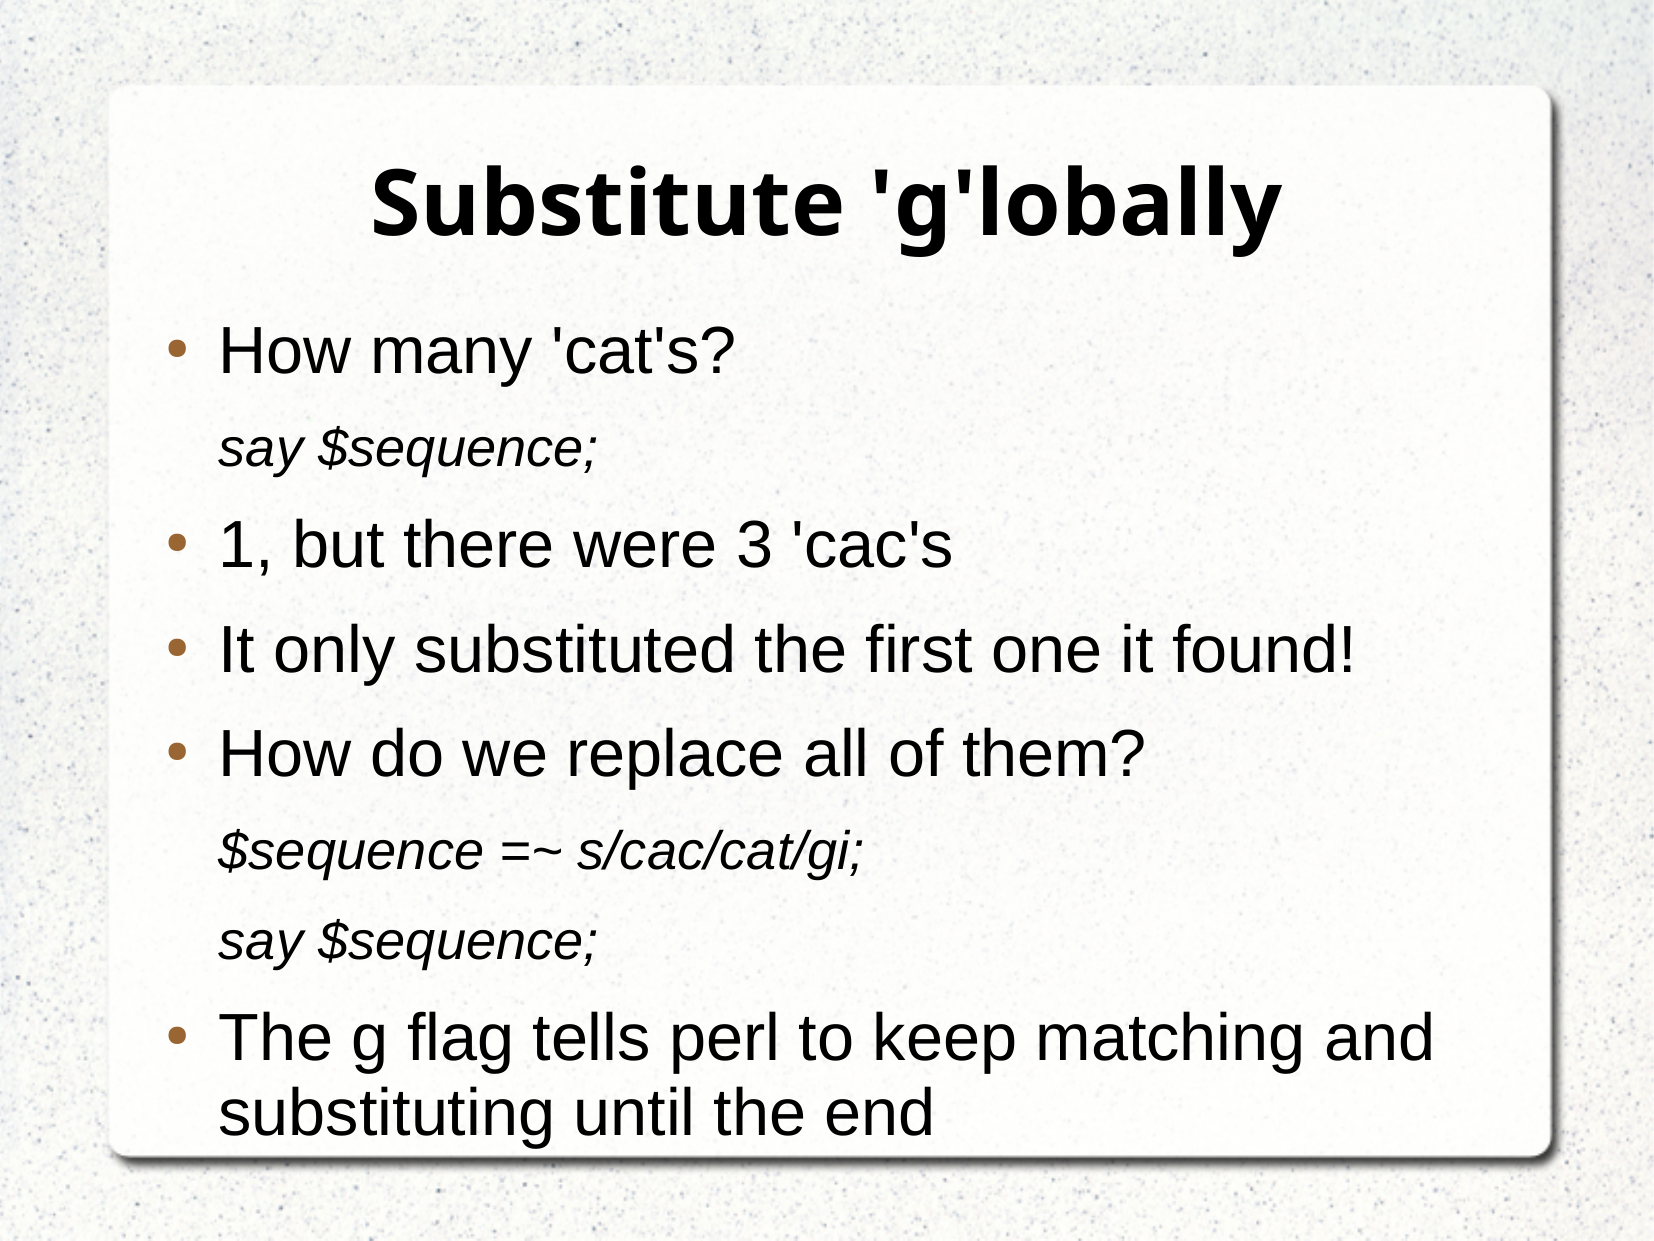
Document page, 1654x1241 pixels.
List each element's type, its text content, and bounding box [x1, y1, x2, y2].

title Substitute 'g'lobally [118, 96, 1536, 304]
picture [0, 0, 1654, 1241]
list How many 'cat's? say $sequence; 1, but there were 3 'cac's It only substituted the first one it found! How do we replace all of them? $sequence =~ s/cac/cat/gi; say $sequence; The g flag tells perl to keep matching and substituting until the end [147, 313, 1506, 1149]
